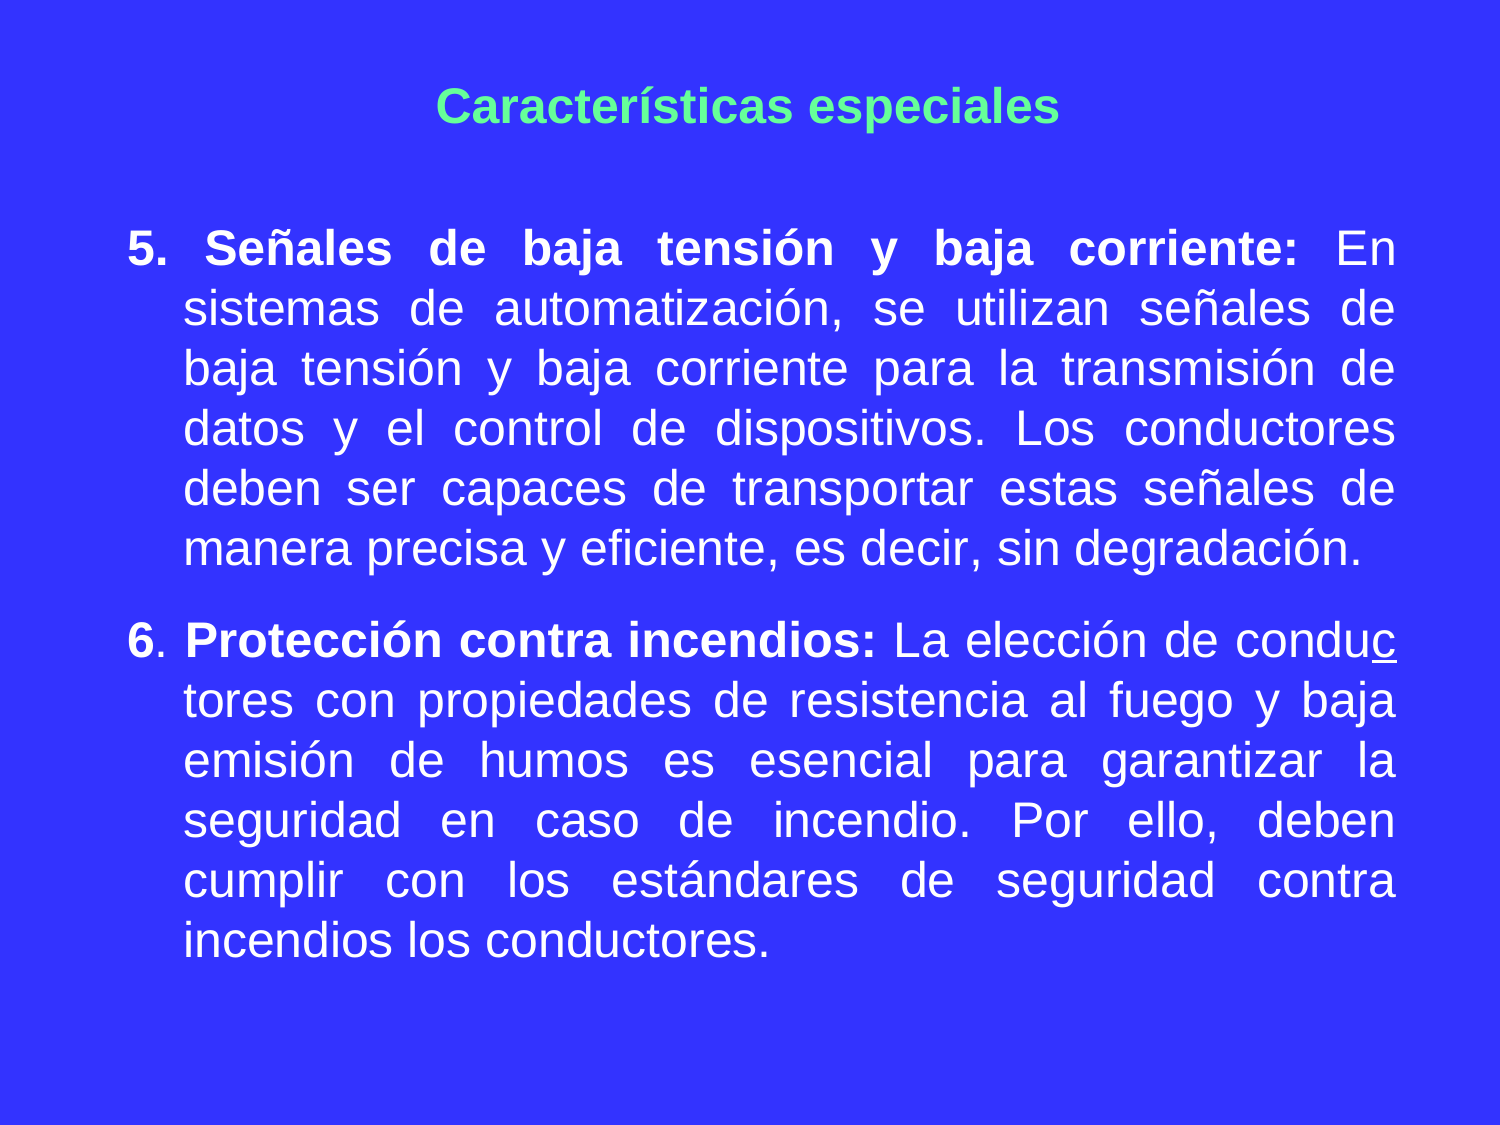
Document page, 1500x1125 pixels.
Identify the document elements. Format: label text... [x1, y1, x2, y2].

text_box Características especiales [348, 66, 1140, 142]
text_box 5. Señales de baja tensión y baja corriente: En sistemas de automatización, se utilizan señales de baja tensión y baja corriente para la transmisión de datos y el control de dispositivos. Los conductores deben ser capaces de transportar estas señales de manera precisa y eficiente, es decir, sin degradación. 6. Protección contra incendios: La elección de conduc tores con propiedades de resistencia al fuego y baja emisión de humos es esencial para garantizar la seguridad en caso de incendio. Por ello, deben cumplir con los estándares de seguridad contra incendios los conductores. [112, 208, 1412, 975]
